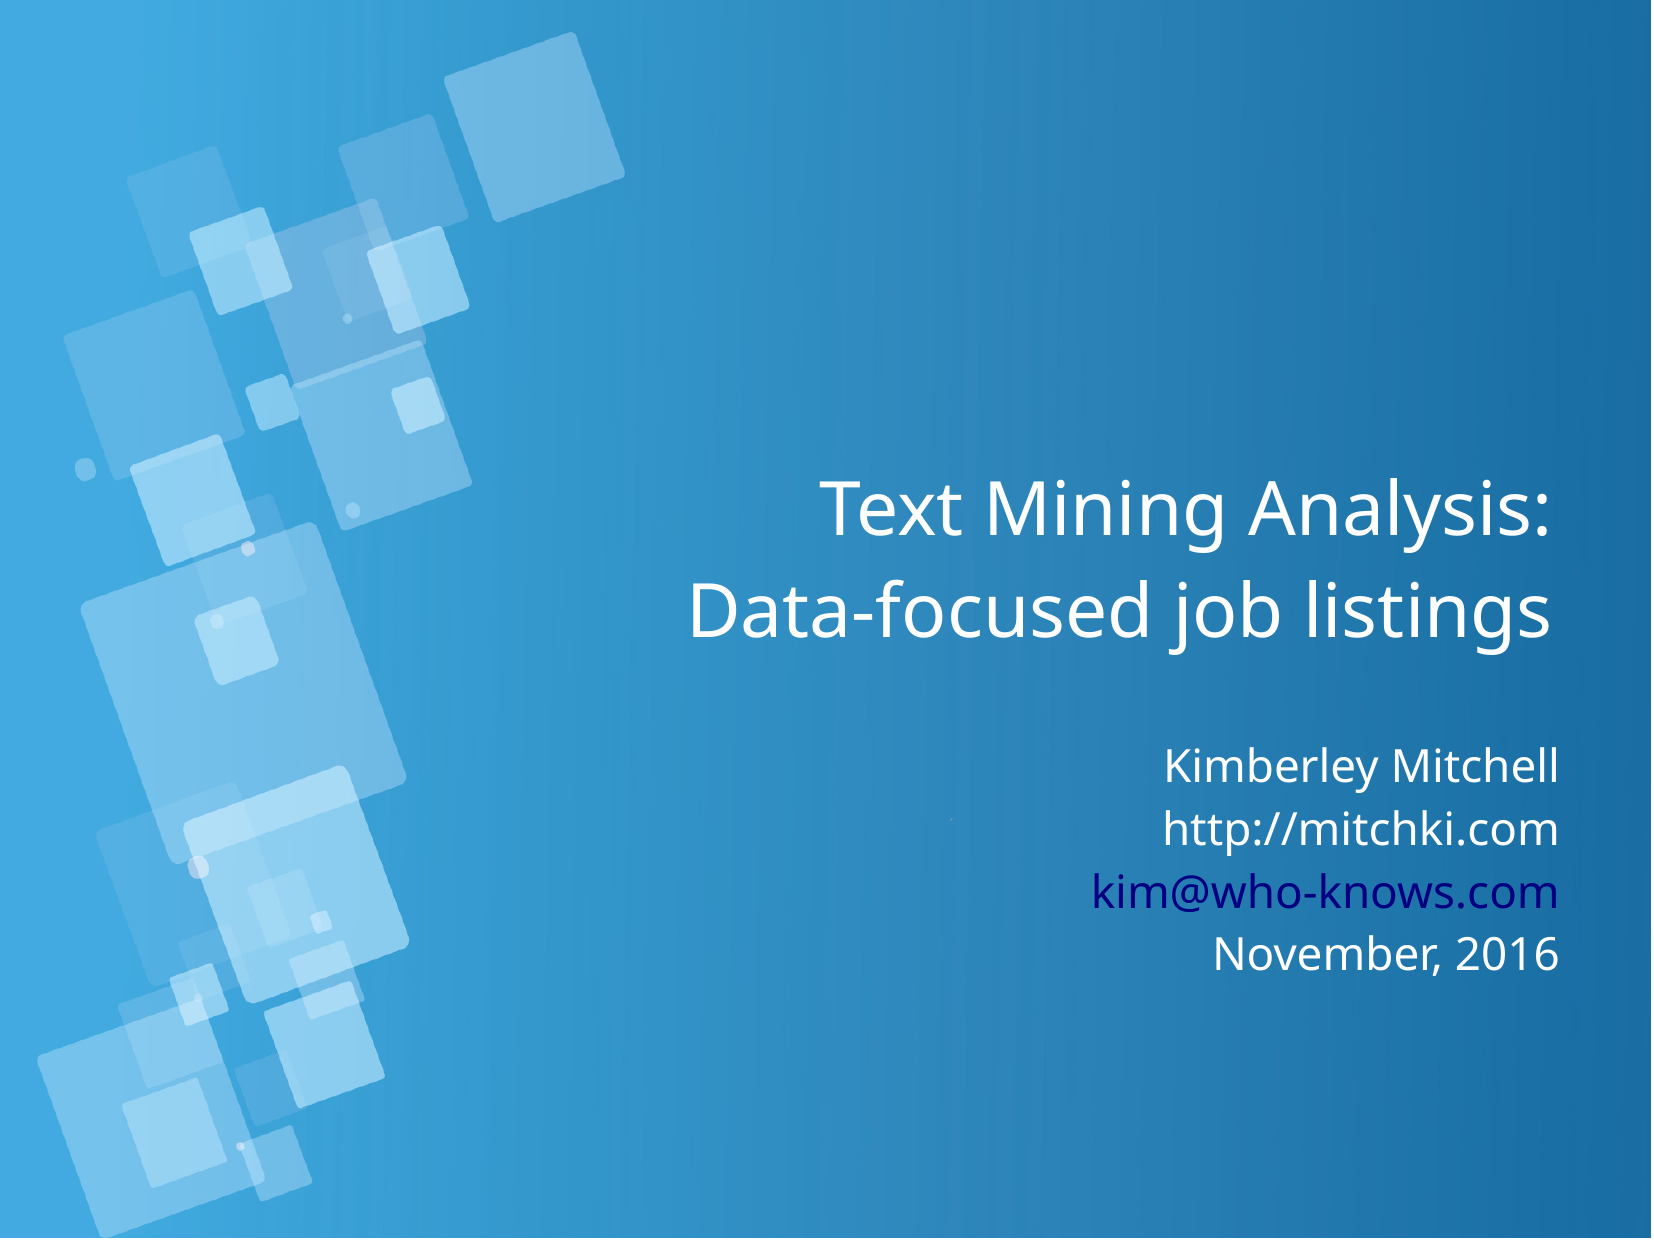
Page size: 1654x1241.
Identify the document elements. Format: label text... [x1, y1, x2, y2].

subtitle Kimberley Mitchell http://mitchki.com kim@who-knows.com November, 2016 [862, 728, 1561, 991]
picture [0, 0, 1651, 1238]
title Text Mining Analysis: Data-focused job listings [570, 426, 1554, 689]
